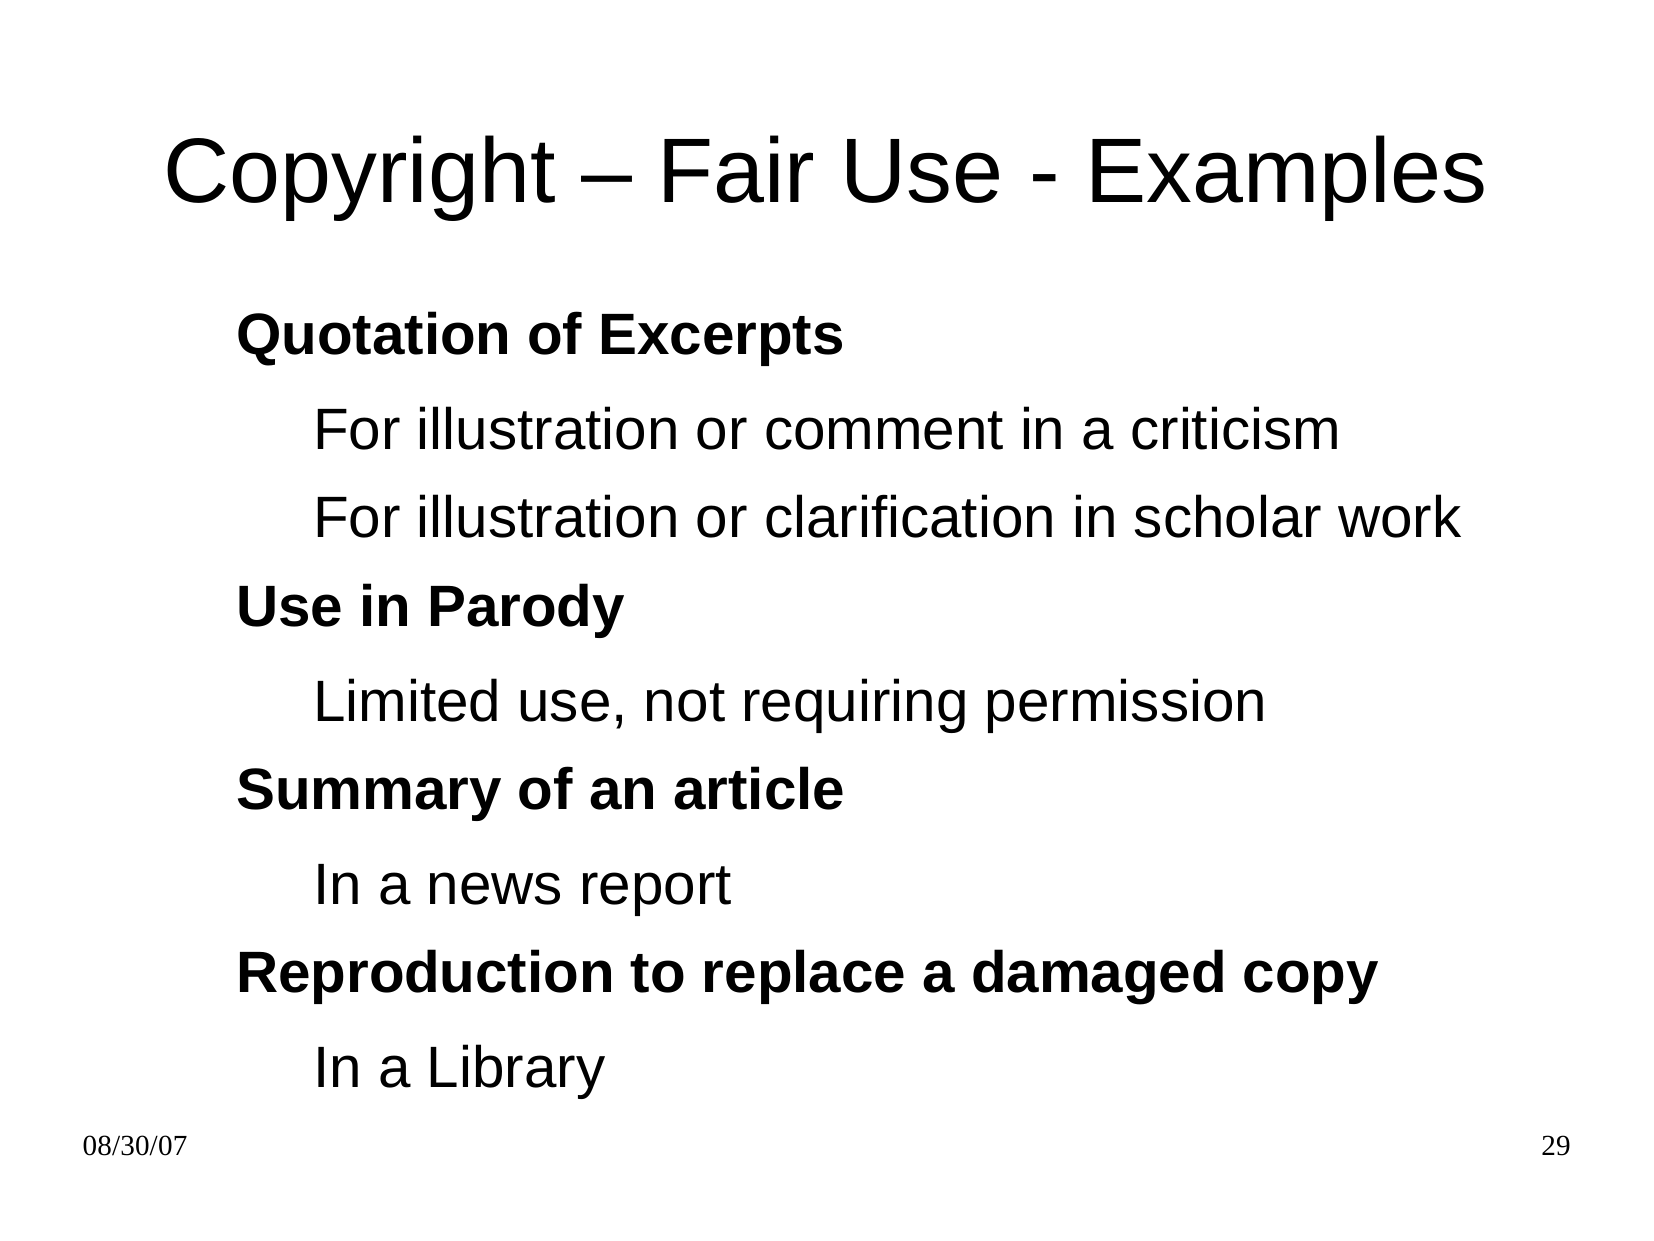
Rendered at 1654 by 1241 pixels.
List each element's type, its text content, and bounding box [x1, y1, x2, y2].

list Quotation of Excerpts For illustration or comment in a criticism For illustration or clarification in scholar work Use in Parody Limited use, not requiring permission Summary of an article In a news report Reproduction to replace a damaged copy In a Library [218, 302, 1569, 1105]
title Copyright – Fair Use - Examples [82, 67, 1571, 275]
